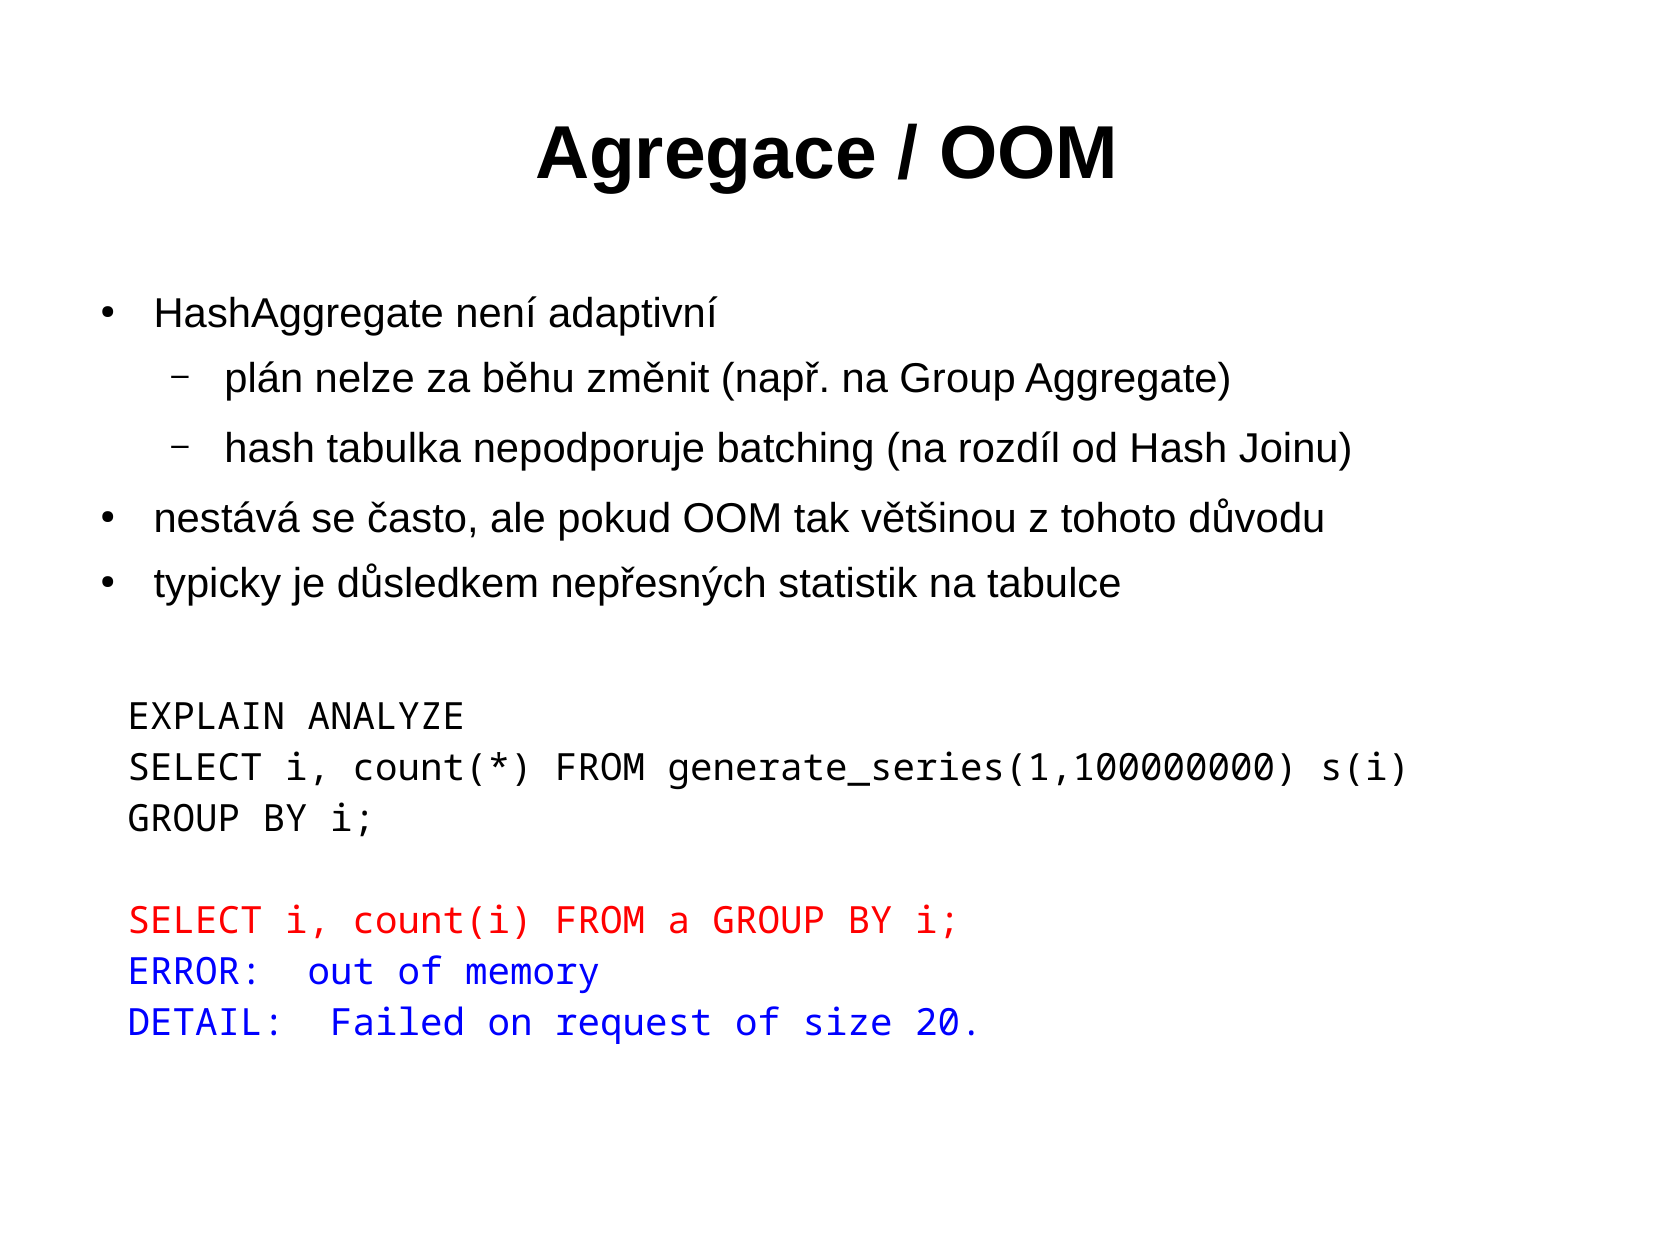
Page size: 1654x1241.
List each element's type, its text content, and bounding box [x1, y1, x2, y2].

title Agregace / OOM [82, 49, 1571, 257]
list HashAggregate není adaptivní plán nelze za běhu změnit (např. na Group Aggregate) hash tabulka nepodporuje batching (na rozdíl od Hash Joinu) nestává se často, ale pokud OOM tak většinou z tohoto důvodu typicky je důsledkem nepřesných statistik na tabulce EXPLAIN ANALYZE SELECT i, count(*) FROM generate_series(1,100000000) s(i) GROUP BY i; SELECT i, count(i) FROM a GROUP BY i; ERROR: out of memory DETAIL: Failed on request of size 20. [82, 290, 1538, 1171]
